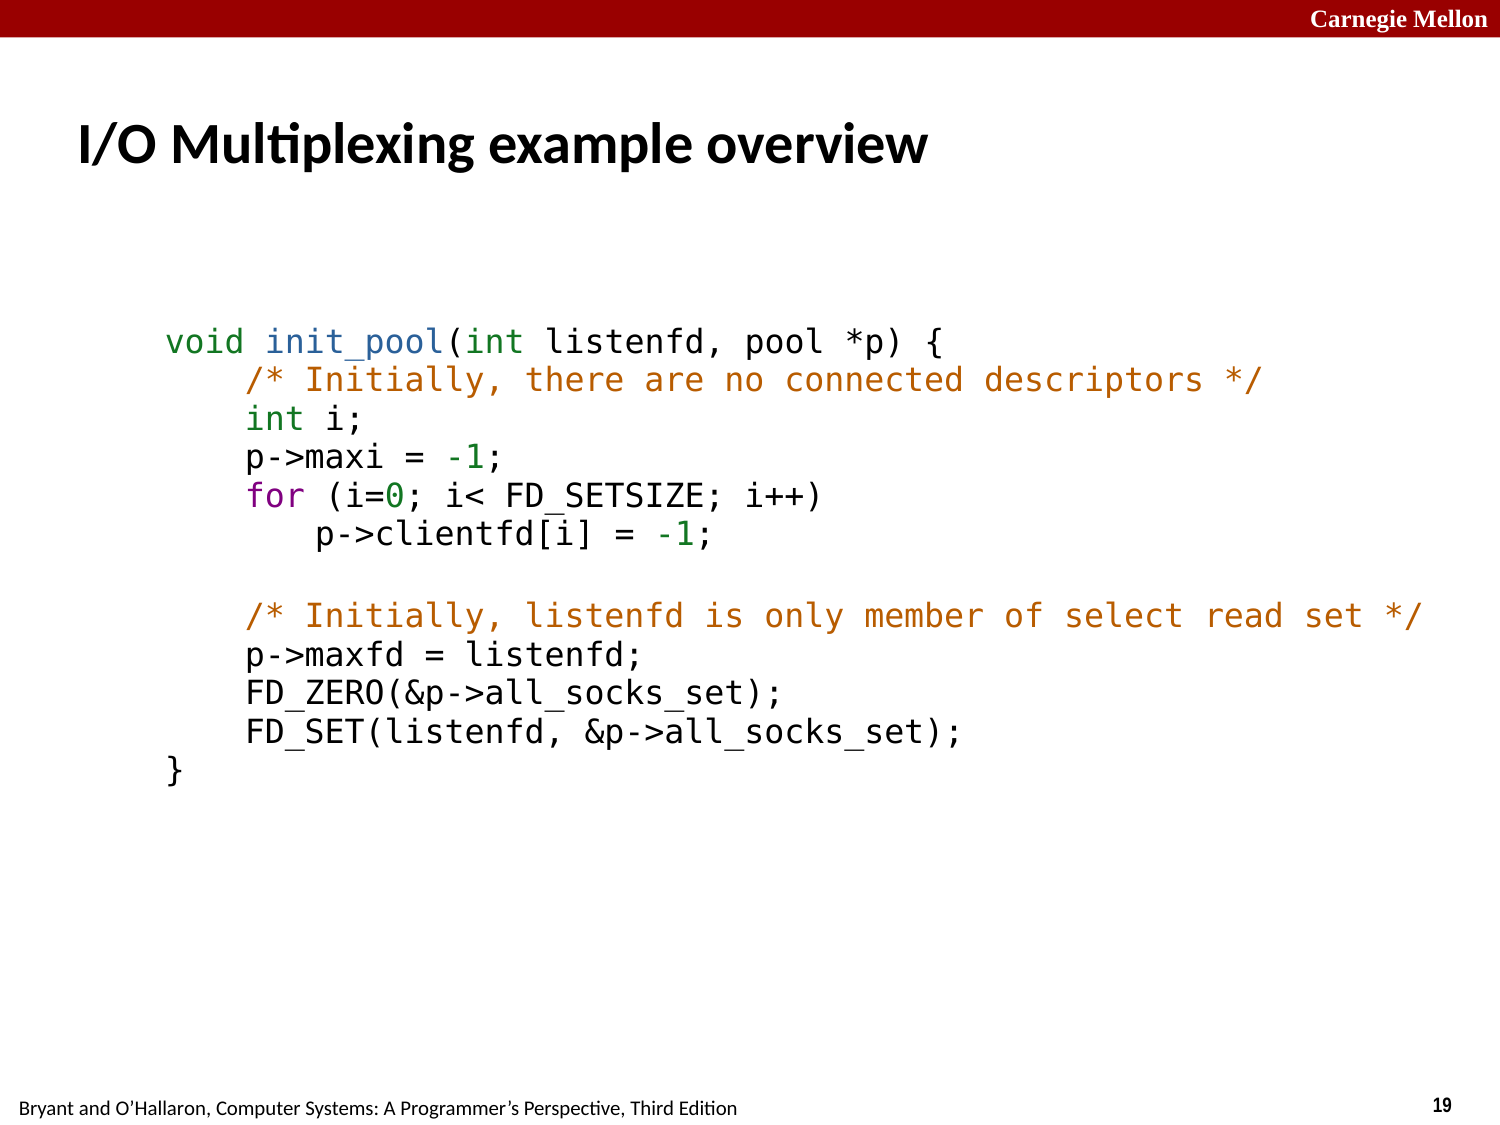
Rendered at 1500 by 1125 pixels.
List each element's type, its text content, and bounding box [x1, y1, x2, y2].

text_box void init_pool(int listenfd, pool *p) { /* Initially, there are no connected descriptors */ int i; p->maxi = -1; for (i=0; i< FD_SETSIZE; i++) p->clientfd[i] = -1; /* Initially, listenfd is only member of select read set */ p->maxfd = listenfd; FD_ZERO(&p->all_socks_set); FD_SET(listenfd, &p->all_socks_set); } [150, 314, 1471, 940]
title I/O Multiplexing example overview [62, 93, 1337, 188]
